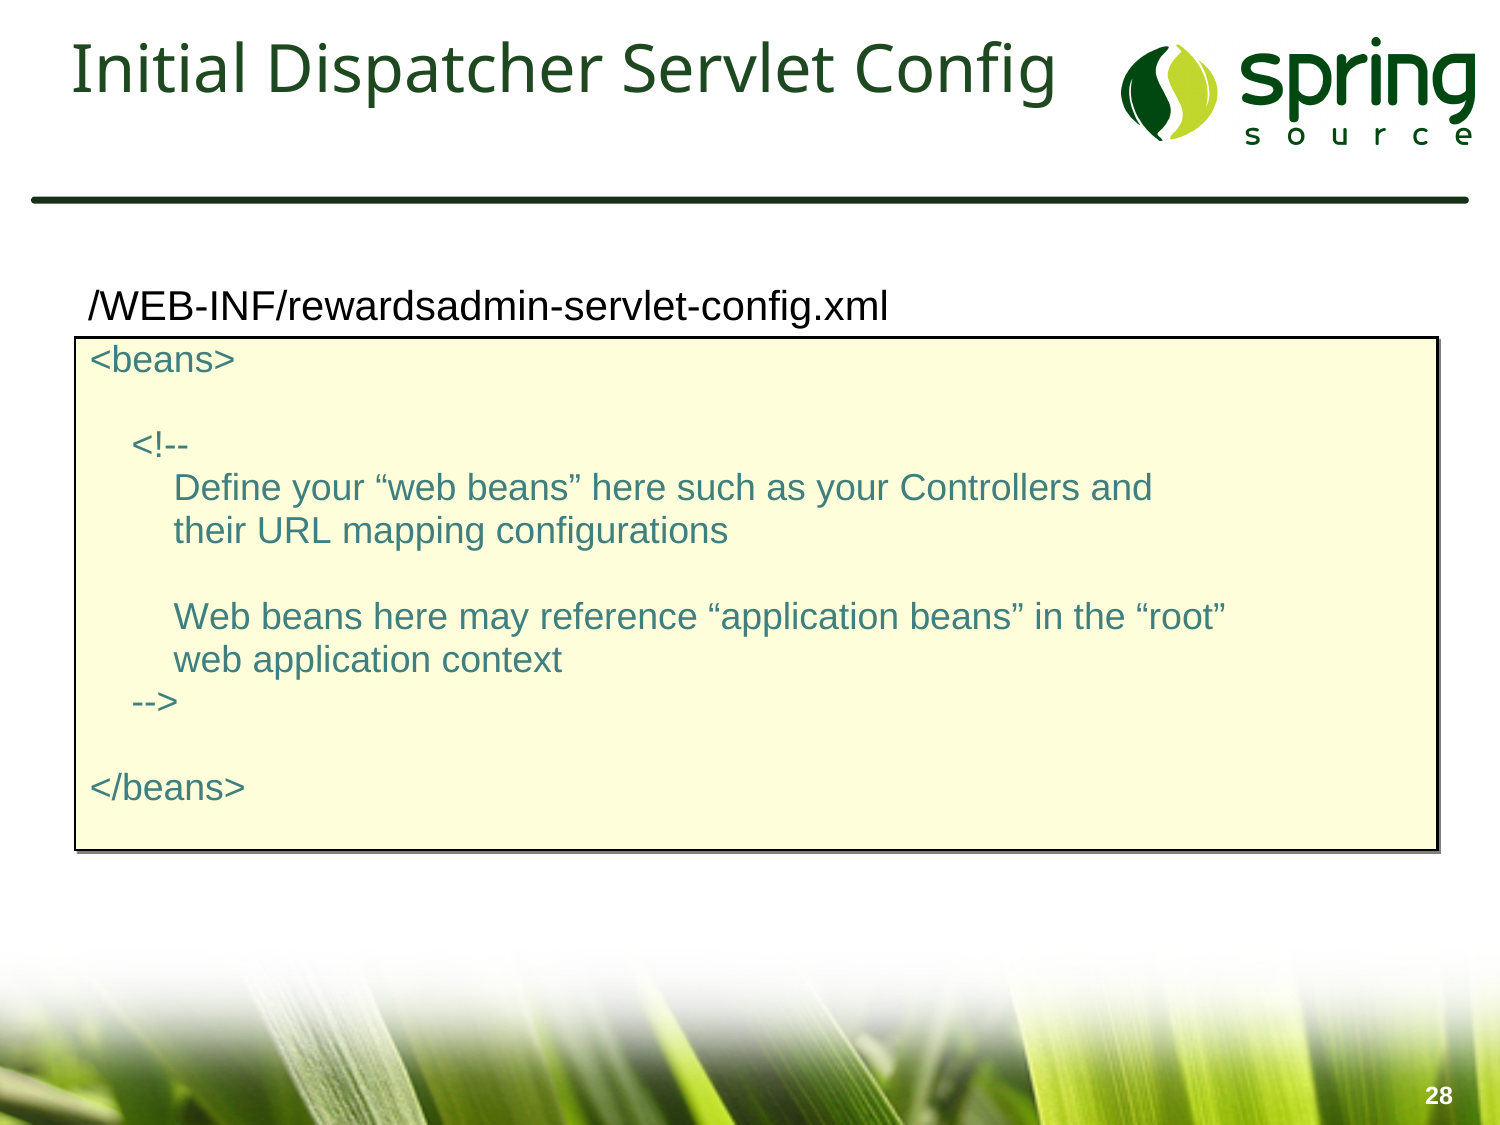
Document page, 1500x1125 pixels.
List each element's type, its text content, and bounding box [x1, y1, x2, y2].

text_box <beans> <!-- Define your “web beans” here such as your Controllers and their URL mapping configurations Web beans here may reference “application beans” in the “root” web application context --> </beans> [75, 337, 1438, 850]
text_box /WEB-INF/rewardsadmin-servlet-config.xml [73, 275, 905, 337]
title Initial Dispatcher Servlet Config [56, 13, 1089, 191]
picture [1121, 37, 1475, 145]
picture [0, 944, 1500, 1125]
